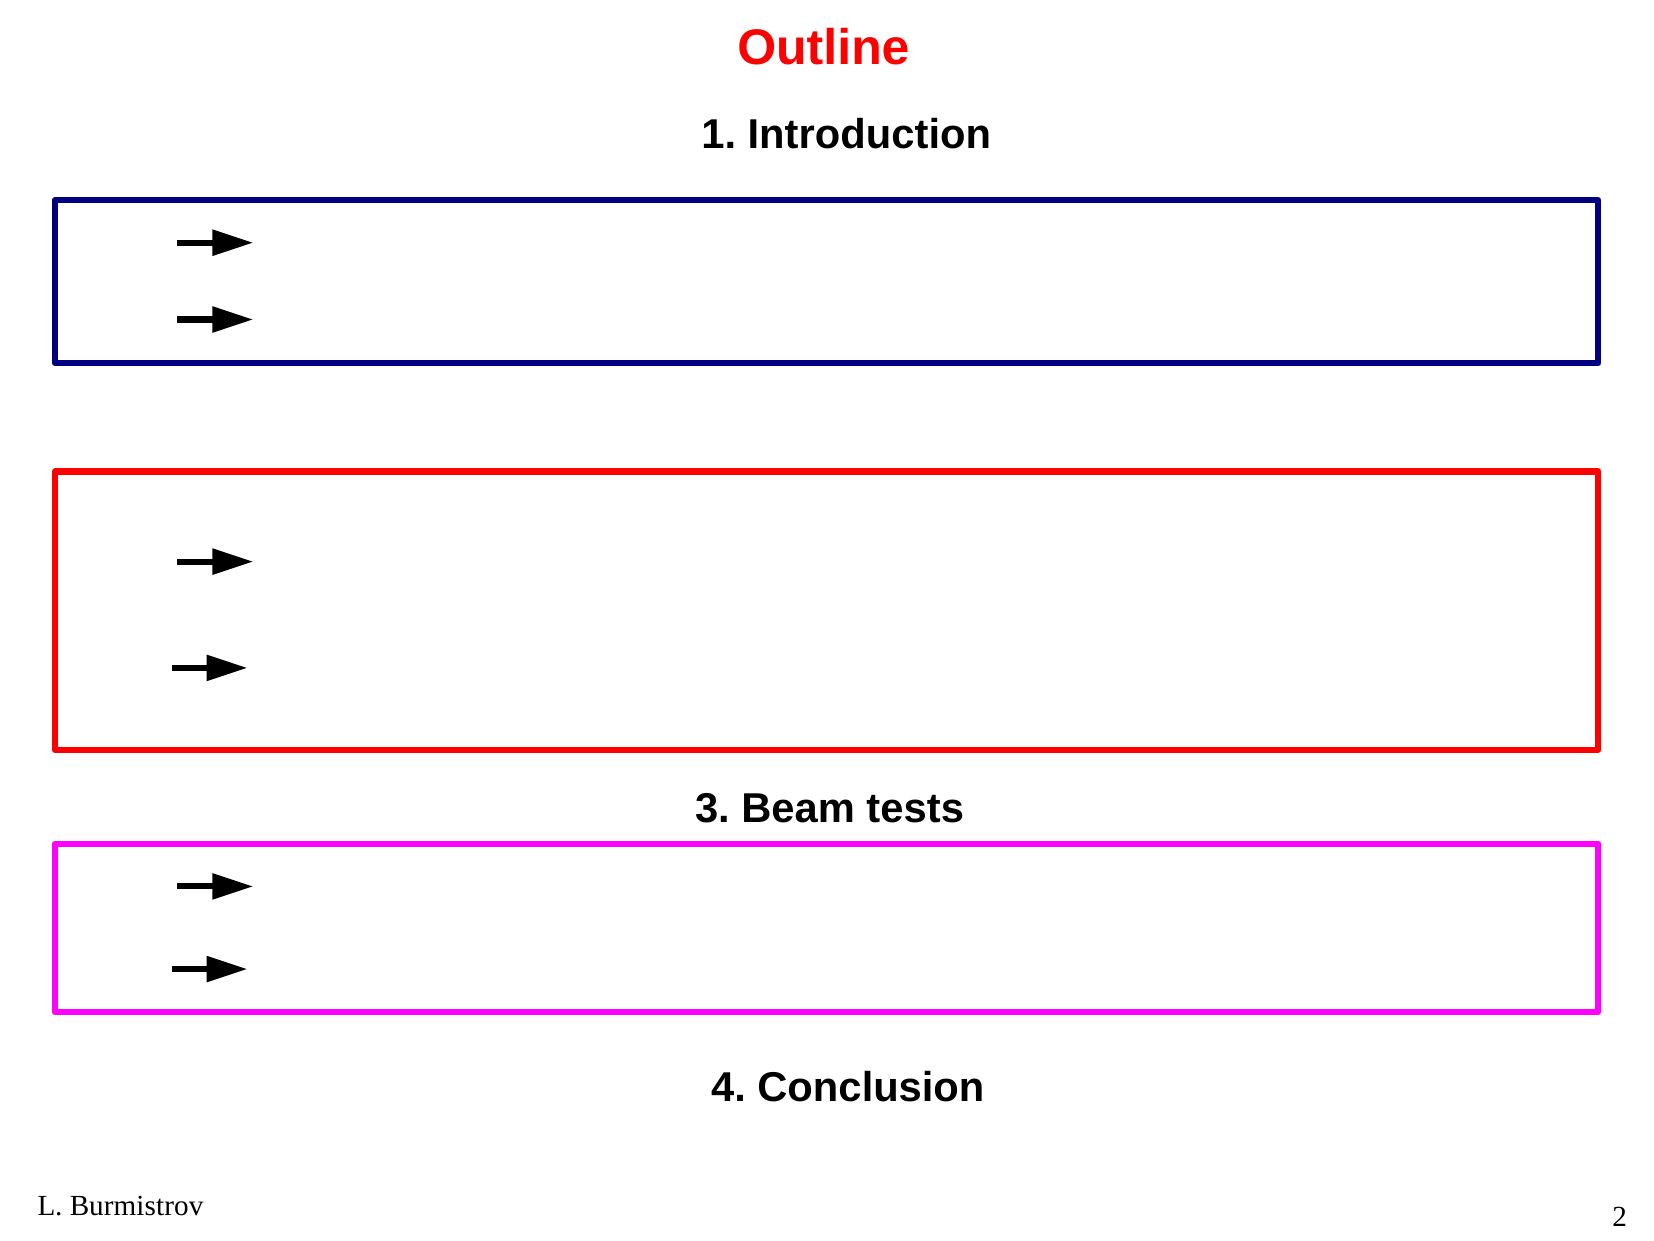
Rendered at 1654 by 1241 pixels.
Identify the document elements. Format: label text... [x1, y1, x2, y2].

text_box 4. Conclusion [687, 1056, 1008, 1119]
text_box 3. Beam tests [650, 777, 1009, 839]
text_box Outline [580, 11, 1067, 83]
text_box 1. Introduction [686, 103, 1007, 166]
